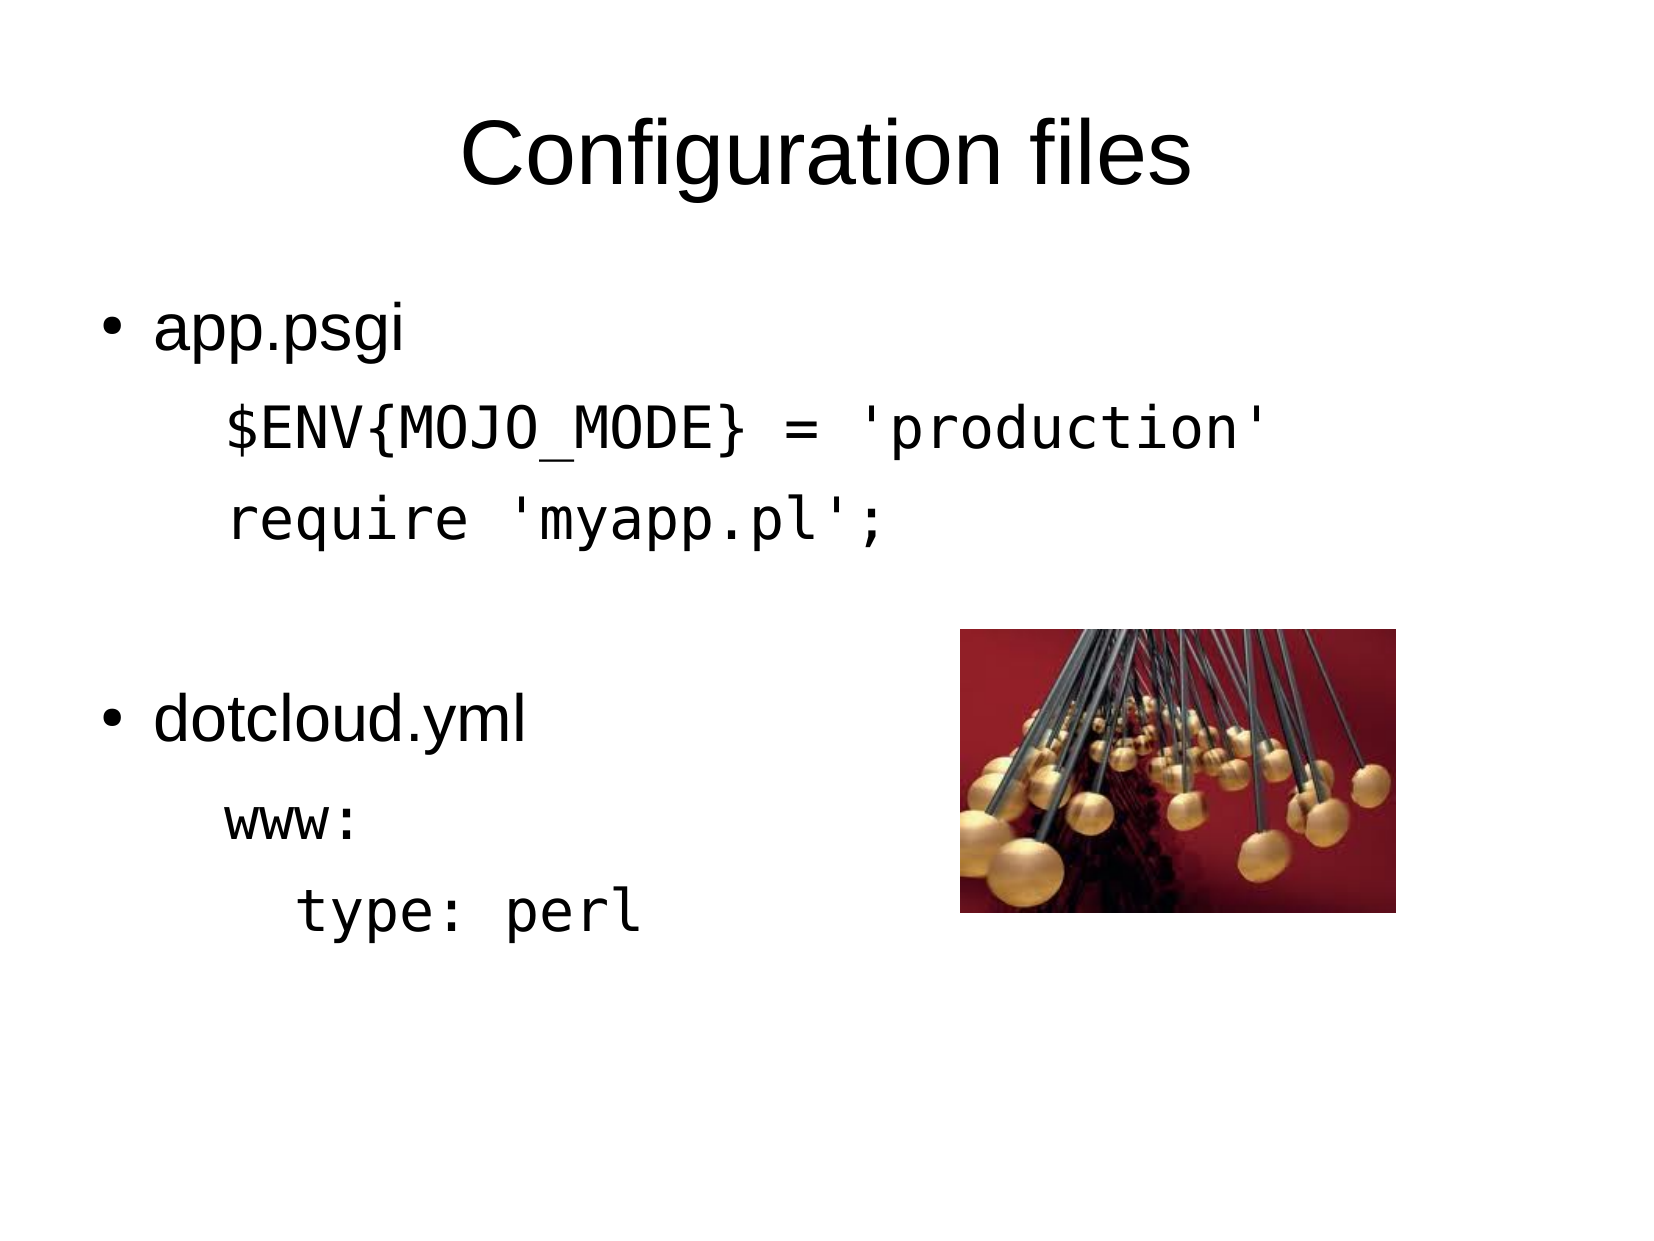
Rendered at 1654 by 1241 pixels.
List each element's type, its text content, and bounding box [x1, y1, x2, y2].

picture [960, 629, 1396, 913]
title Configuration files [82, 49, 1571, 257]
list app.psgi $ENV{MOJO_MODE} = 'production' require 'myapp.pl'; dotcloud.yml www: type: perl [82, 290, 1538, 1010]
